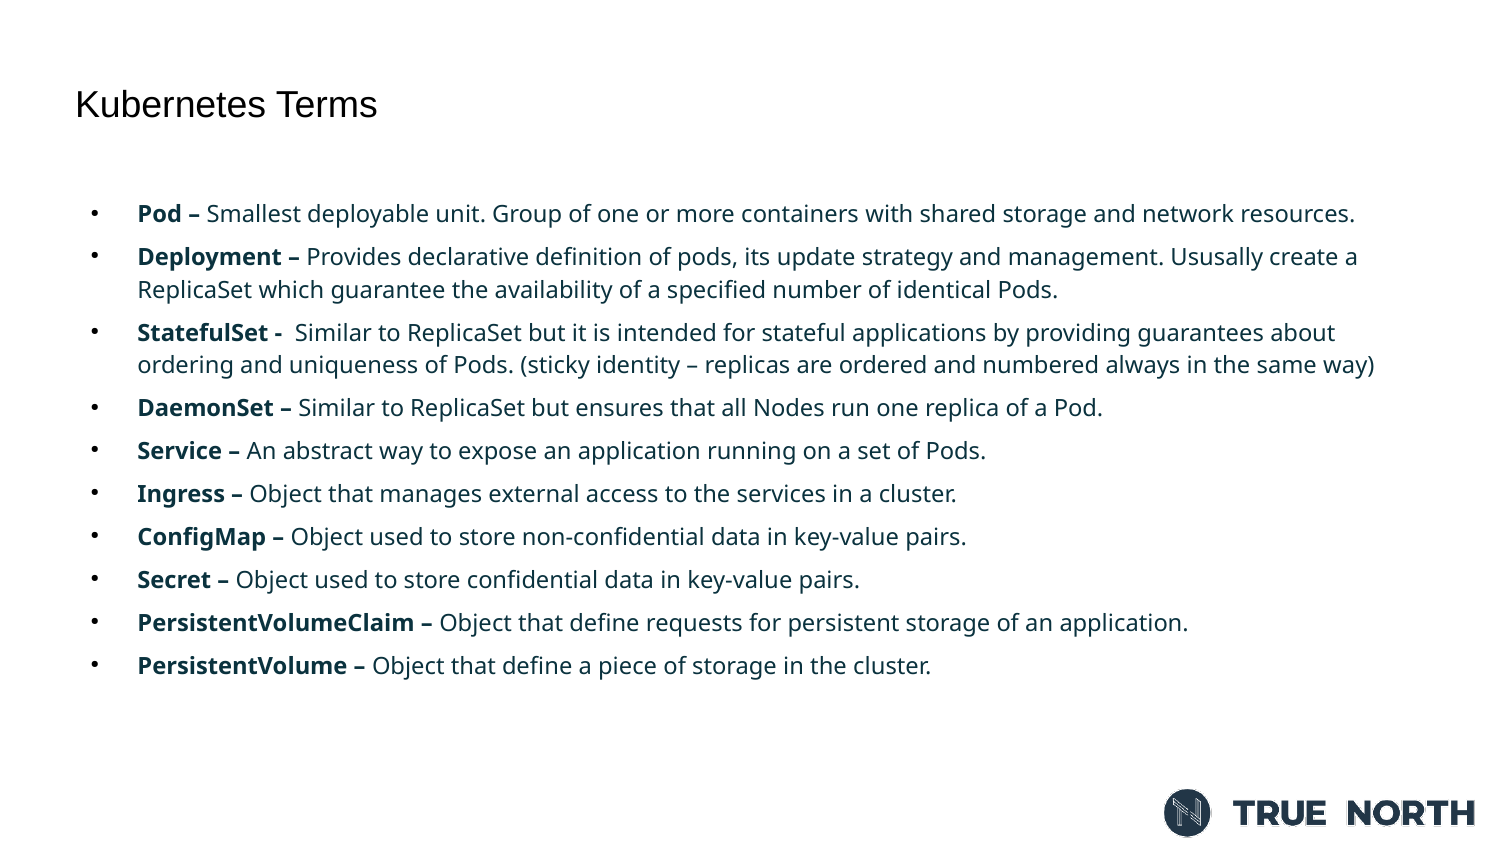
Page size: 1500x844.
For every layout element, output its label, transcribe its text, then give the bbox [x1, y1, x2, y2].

list Pod – Smallest deployable unit. Group of one or more containers with shared storage and network resources. Deployment – Provides declarative definition of pods, its update strategy and management. Ususally create a ReplicaSet which guarantee the availability of a specified number of identical Pods. StatefulSet - Similar to ReplicaSet but it is intended for stateful applications by providing guarantees about ordering and uniqueness of Pods. (sticky identity – replicas are ordered and numbered always in the same way) DaemonSet – Similar to ReplicaSet but ensures that all Nodes run one replica of a Pod. Service – An abstract way to expose an application running on a set of Pods. Ingress – Object that manages external access to the services in a cluster. ConfigMap – Object used to store non-confidential data in key-value pairs. Secret – Object used to store confidential data in key-value pairs. PersistentVolumeClaim – Object that define requests for persistent storage of an application. PersistentVolume – Object that define a piece of storage in the cluster. [75, 197, 1426, 687]
title Kubernetes Terms [75, 33, 1425, 175]
picture [1162, 787, 1475, 838]
